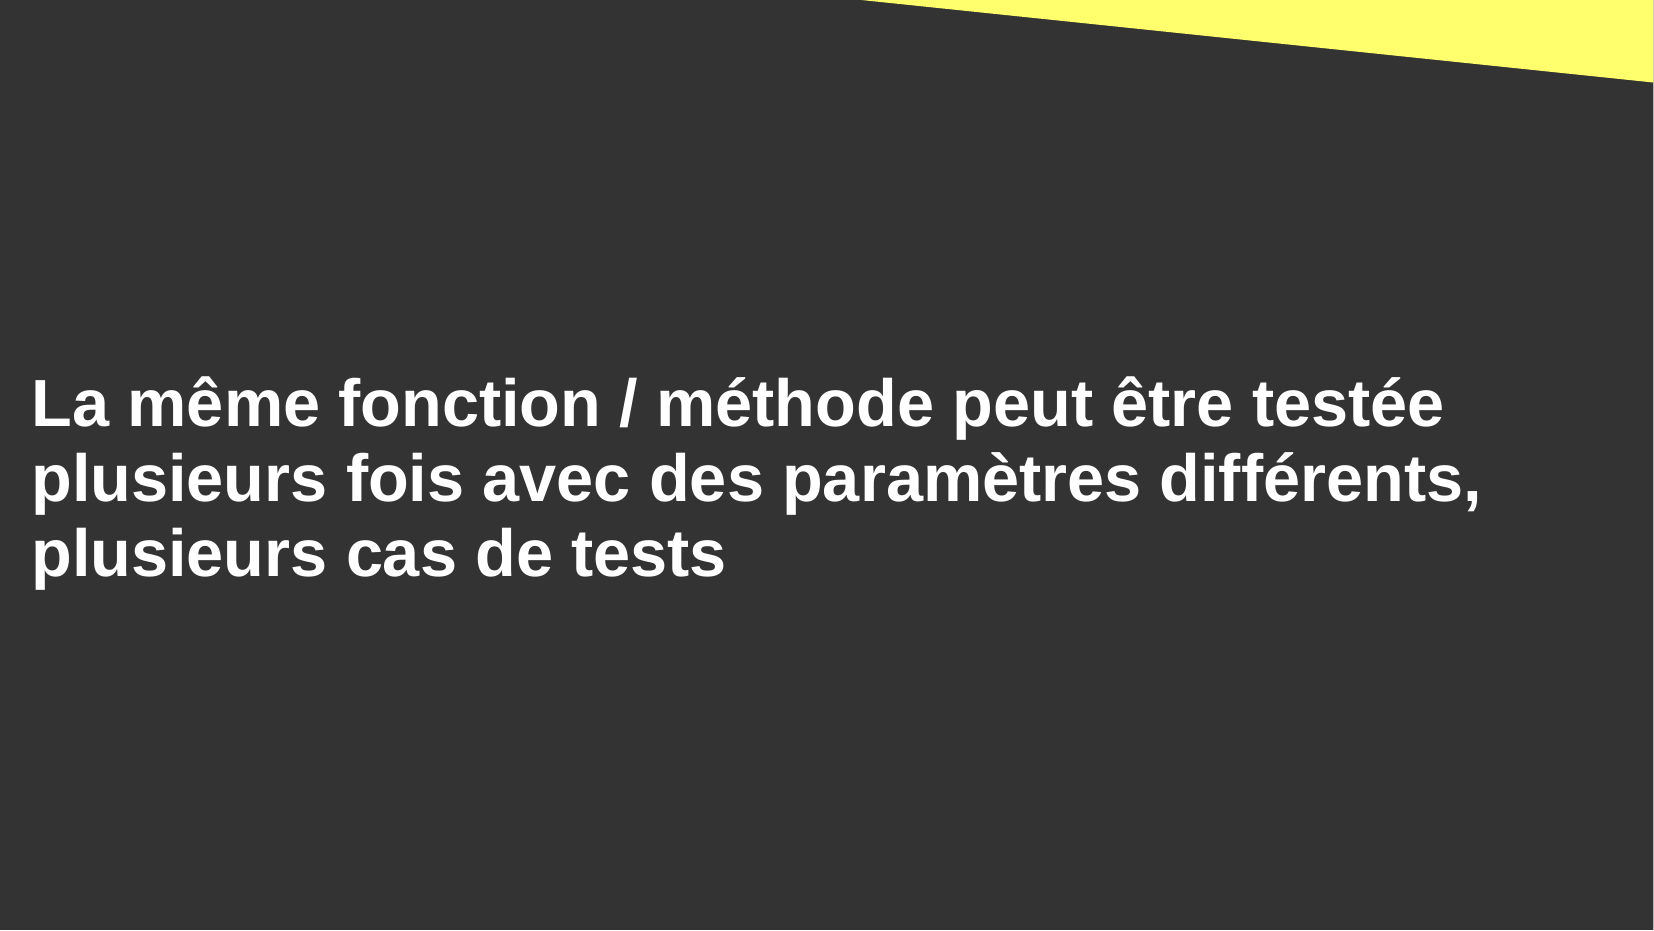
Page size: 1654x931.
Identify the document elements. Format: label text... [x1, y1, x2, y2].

text_box [861, 0, 1654, 83]
title La même fonction / méthode peut être testée plusieurs fois avec des paramètres différents, plusieurs cas de tests [31, 366, 1630, 666]
